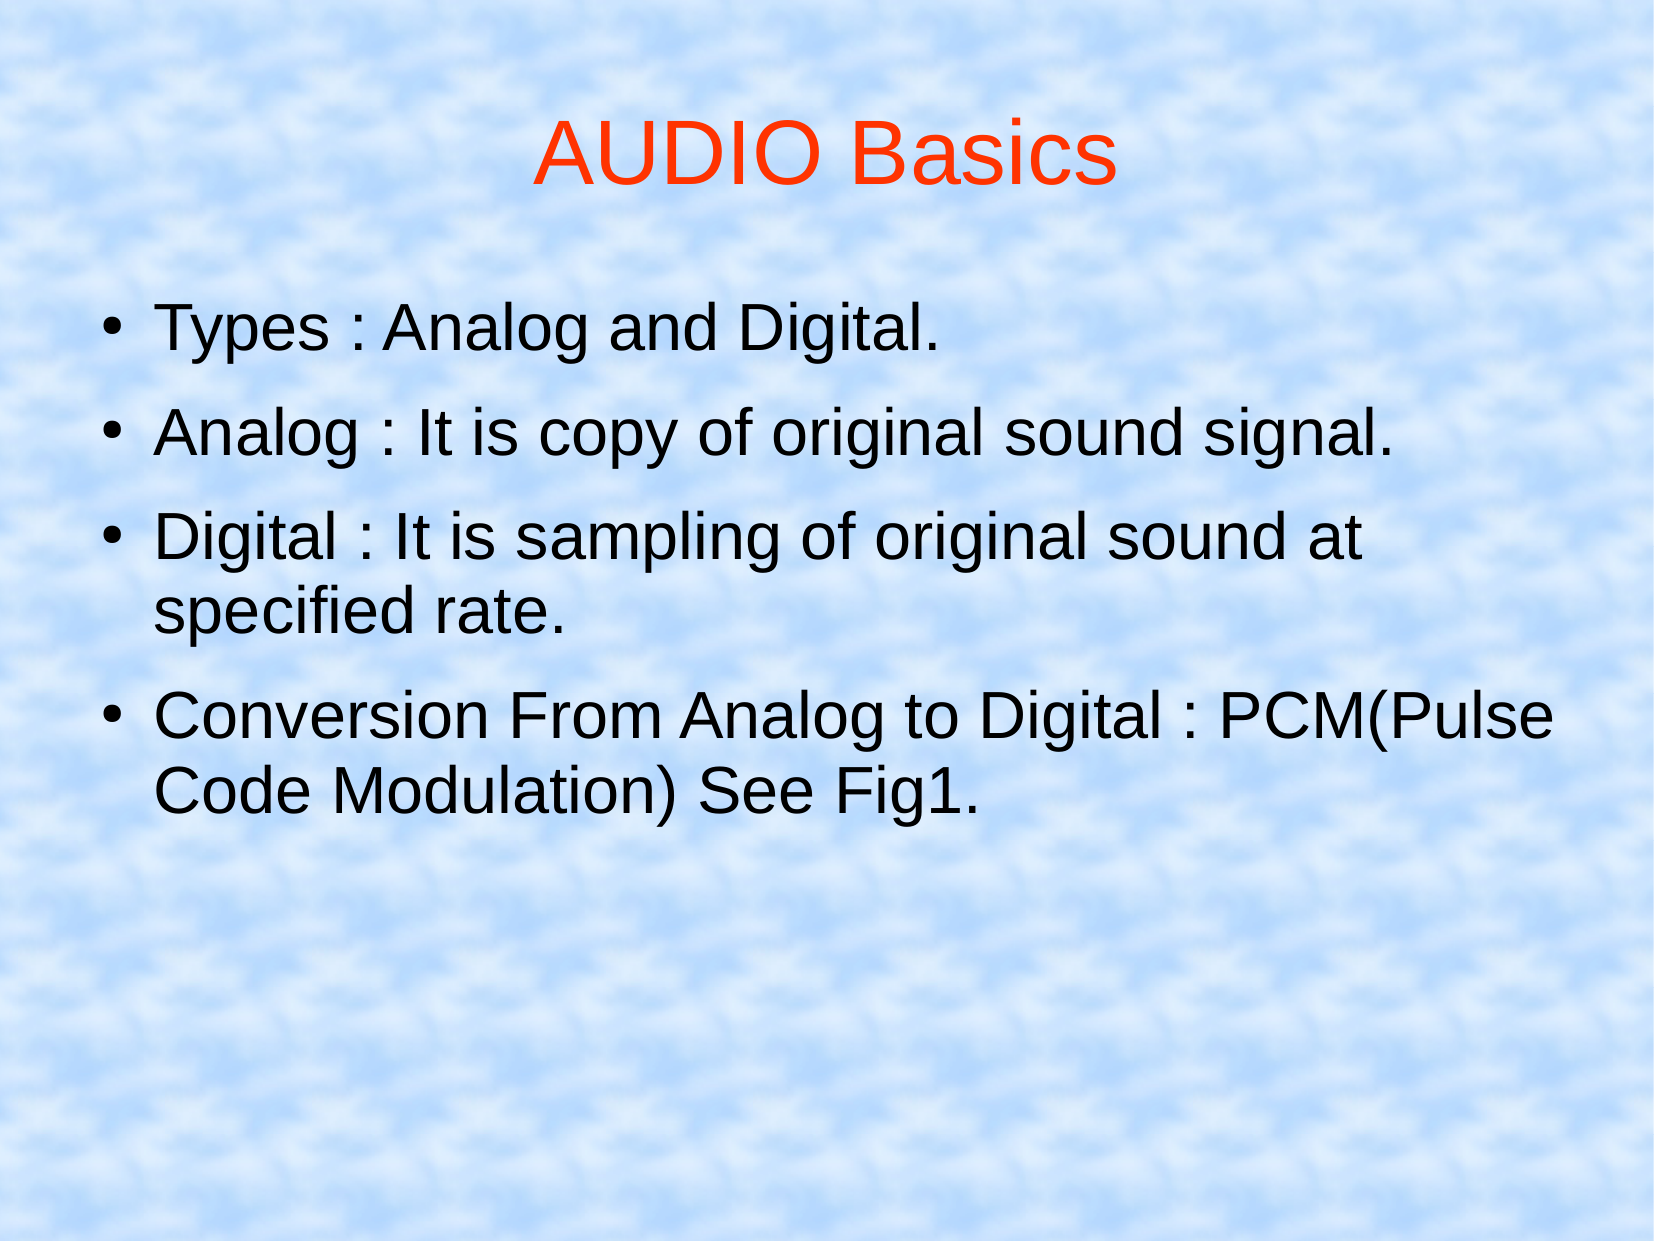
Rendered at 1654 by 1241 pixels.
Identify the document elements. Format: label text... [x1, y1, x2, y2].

title AUDIO Basics [82, 49, 1571, 257]
list Types : Analog and Digital. Analog : It is copy of original sound signal. Digital : It is sampling of original sound at specified rate. Conversion From Analog to Digital : PCM(Pulse Code Modulation) See Fig1. [82, 290, 1571, 1010]
picture [0, 0, 1654, 1241]
